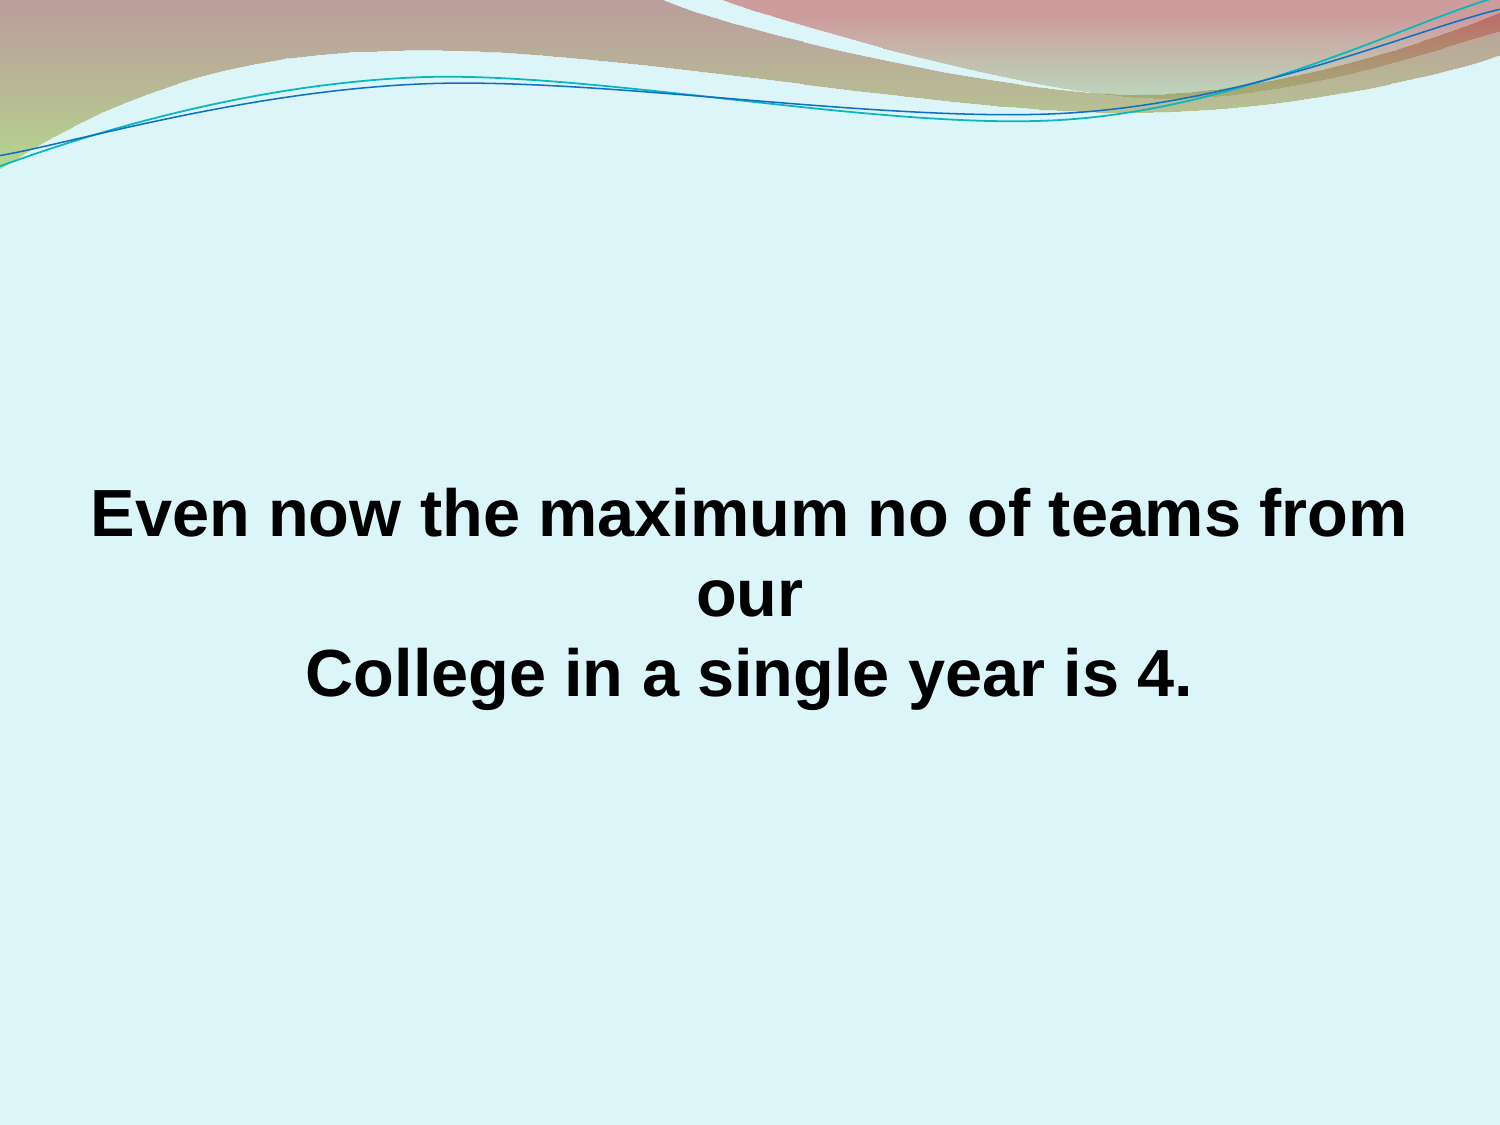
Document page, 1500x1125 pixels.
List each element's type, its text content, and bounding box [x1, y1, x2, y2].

text_box Even now the maximum no of teams from our College in a single year is 4. [75, 263, 1425, 916]
